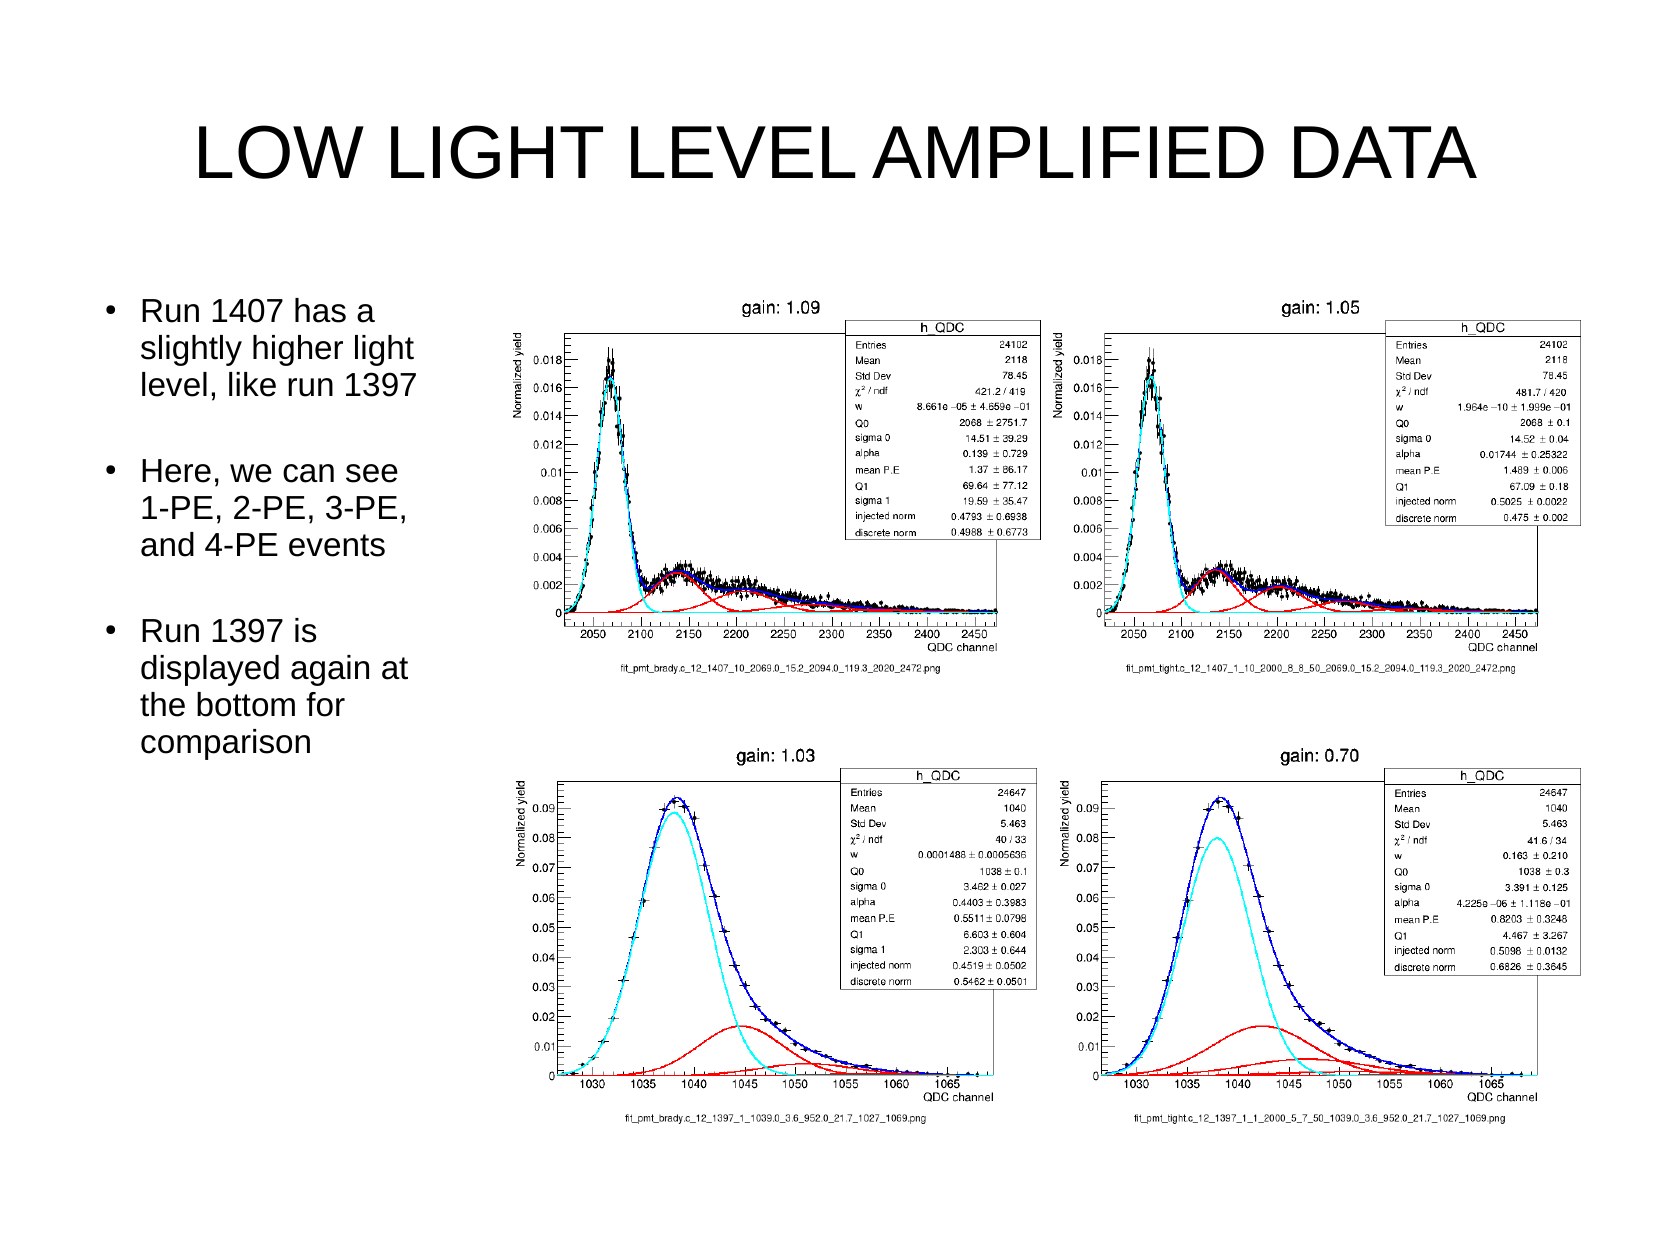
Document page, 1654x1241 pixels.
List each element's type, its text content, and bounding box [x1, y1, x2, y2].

text_box Run 1407 has a slightly higher light level, like run 1397 Here, we can see 1-PE, 2-PE, 3-PE, and 4-PE events Run 1397 is displayed again at the bottom for comparison [90, 285, 451, 1171]
title LOW LIGHT LEVEL AMPLIFIED DATA [82, 49, 1571, 257]
picture [510, 296, 1591, 676]
picture [503, 744, 1591, 1126]
